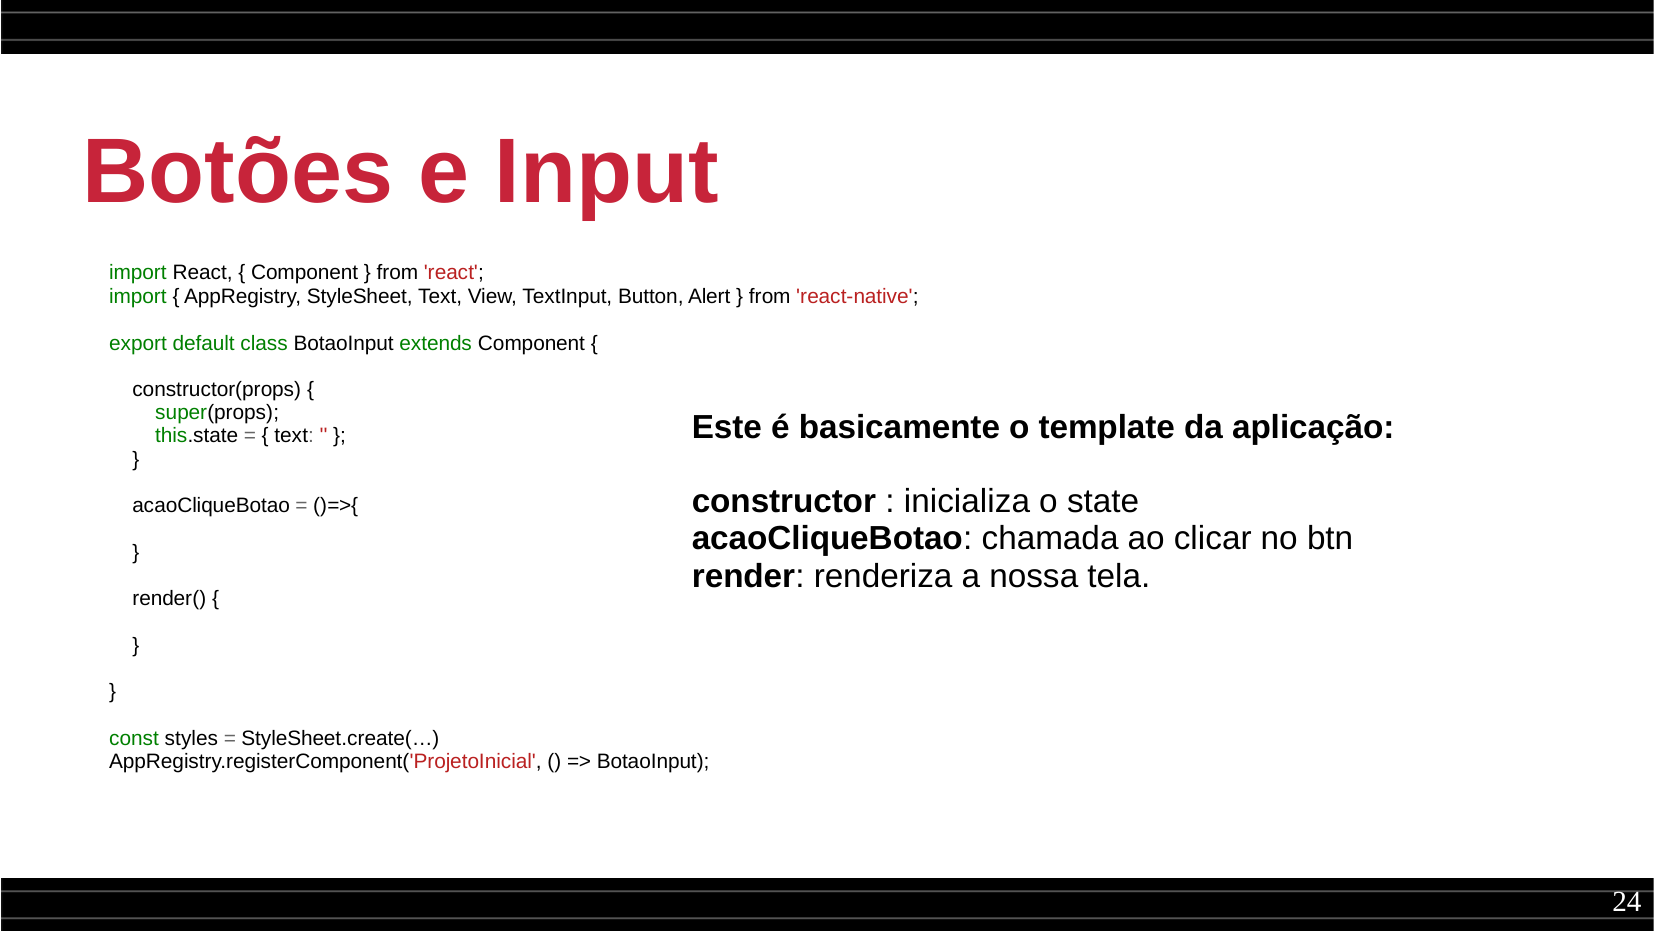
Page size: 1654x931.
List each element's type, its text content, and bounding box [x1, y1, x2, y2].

picture [1, 0, 1654, 54]
picture [1, 878, 1654, 931]
text_box import React, { Component } from 'react'; import { AppRegistry, StyleSheet, Text, View, TextInput, Button, Alert } from 'react-native'; export default class BotaoInput extends Component { constructor(props) { super(props); this.state = { text: '' }; } acaoCliqueBotao = ()=>{ } render() { } } const styles = StyleSheet.create(…) AppRegistry.registerComponent('ProjetoInicial', () => BotaoInput); [94, 253, 969, 781]
text_box Este é basicamente o template da aplicação: constructor : inicializa o state acaoCliqueBotao: chamada ao clicar no btn render: renderiza a nossa tela. [677, 401, 1411, 602]
title Botões e Input [82, 92, 1571, 249]
